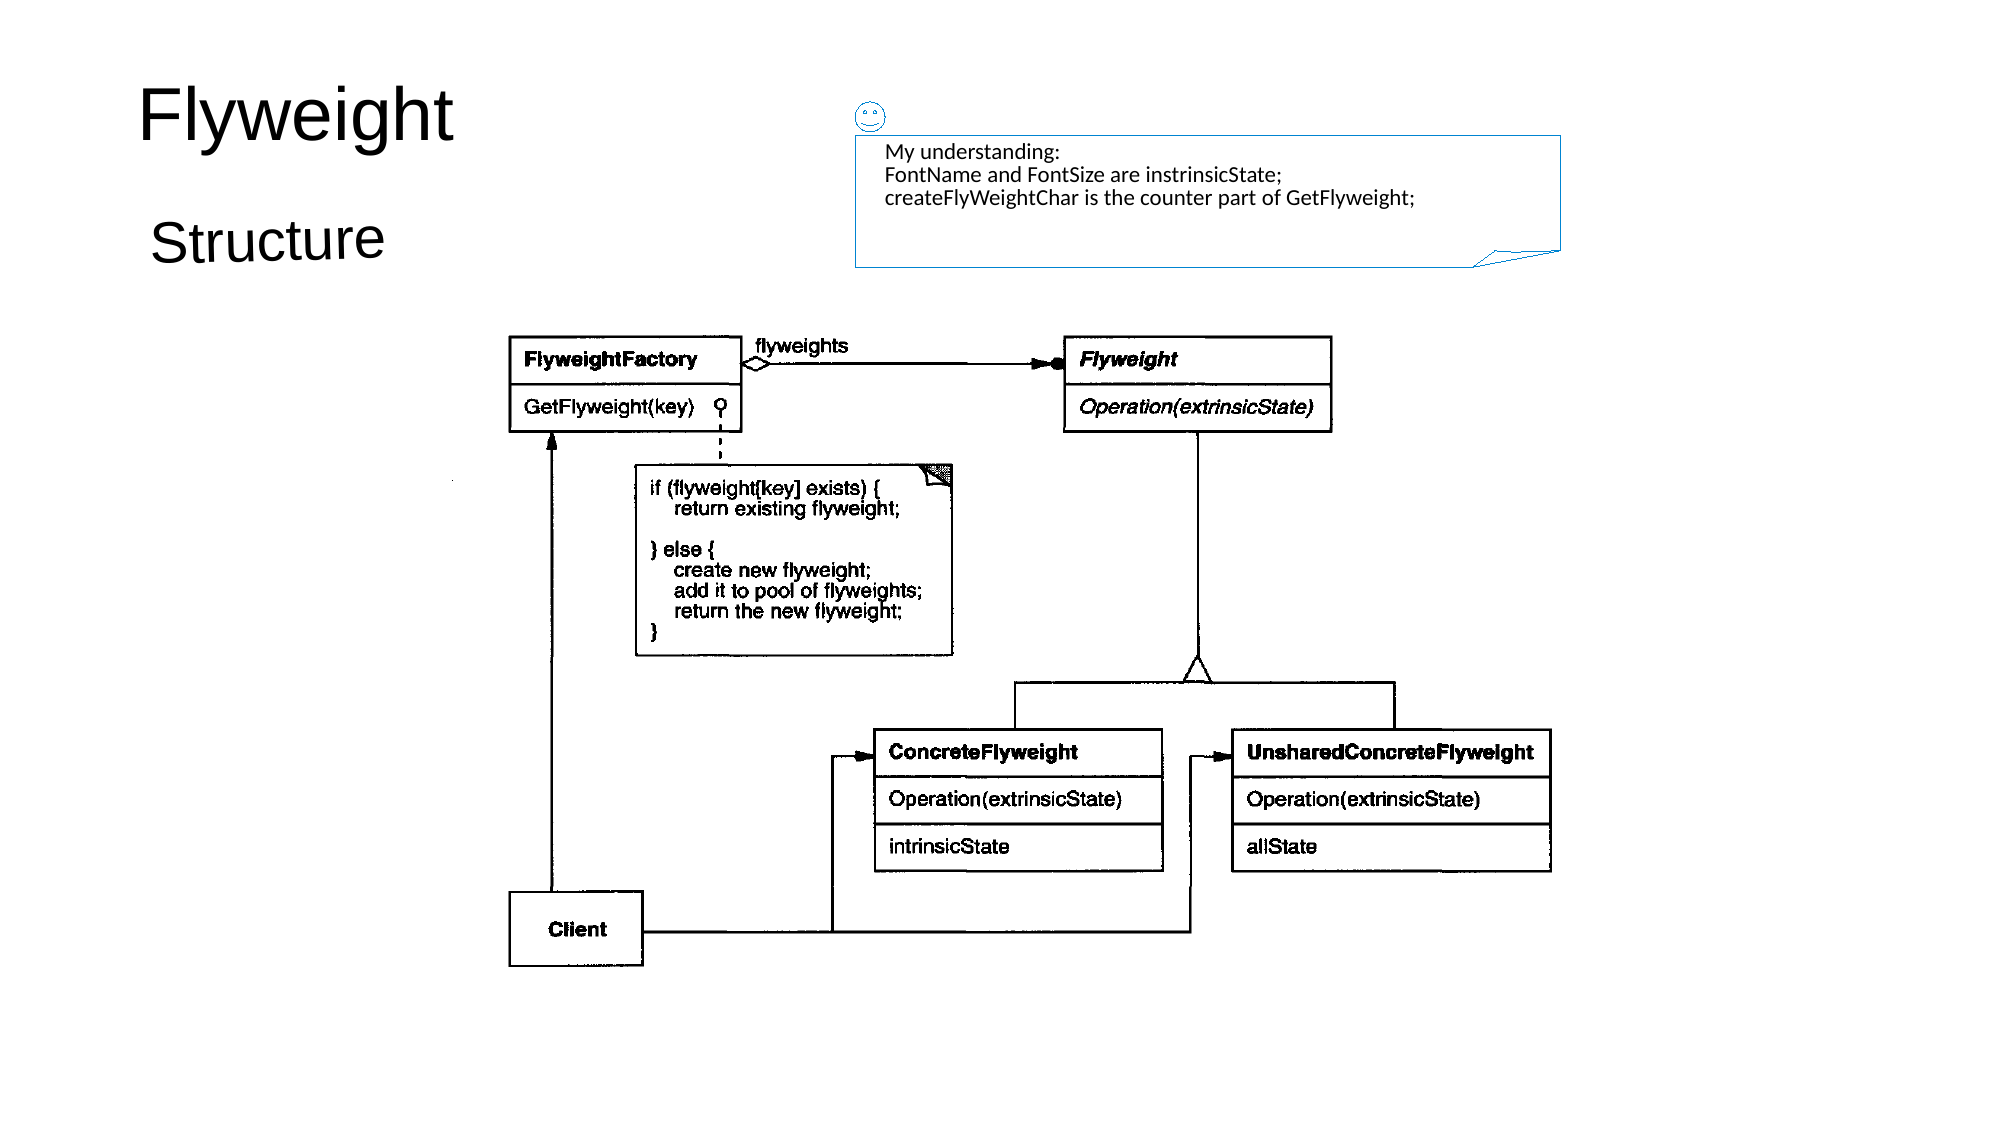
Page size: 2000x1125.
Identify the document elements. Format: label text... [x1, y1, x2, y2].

picture [435, 322, 1576, 976]
title Structure [148, 193, 421, 293]
text_box My understanding: FontName and FontSize are instrinsicState; createFlyWeightChar is the counter part of GetFlyweight; [870, 135, 1546, 263]
title Flyweight [137, 60, 526, 166]
